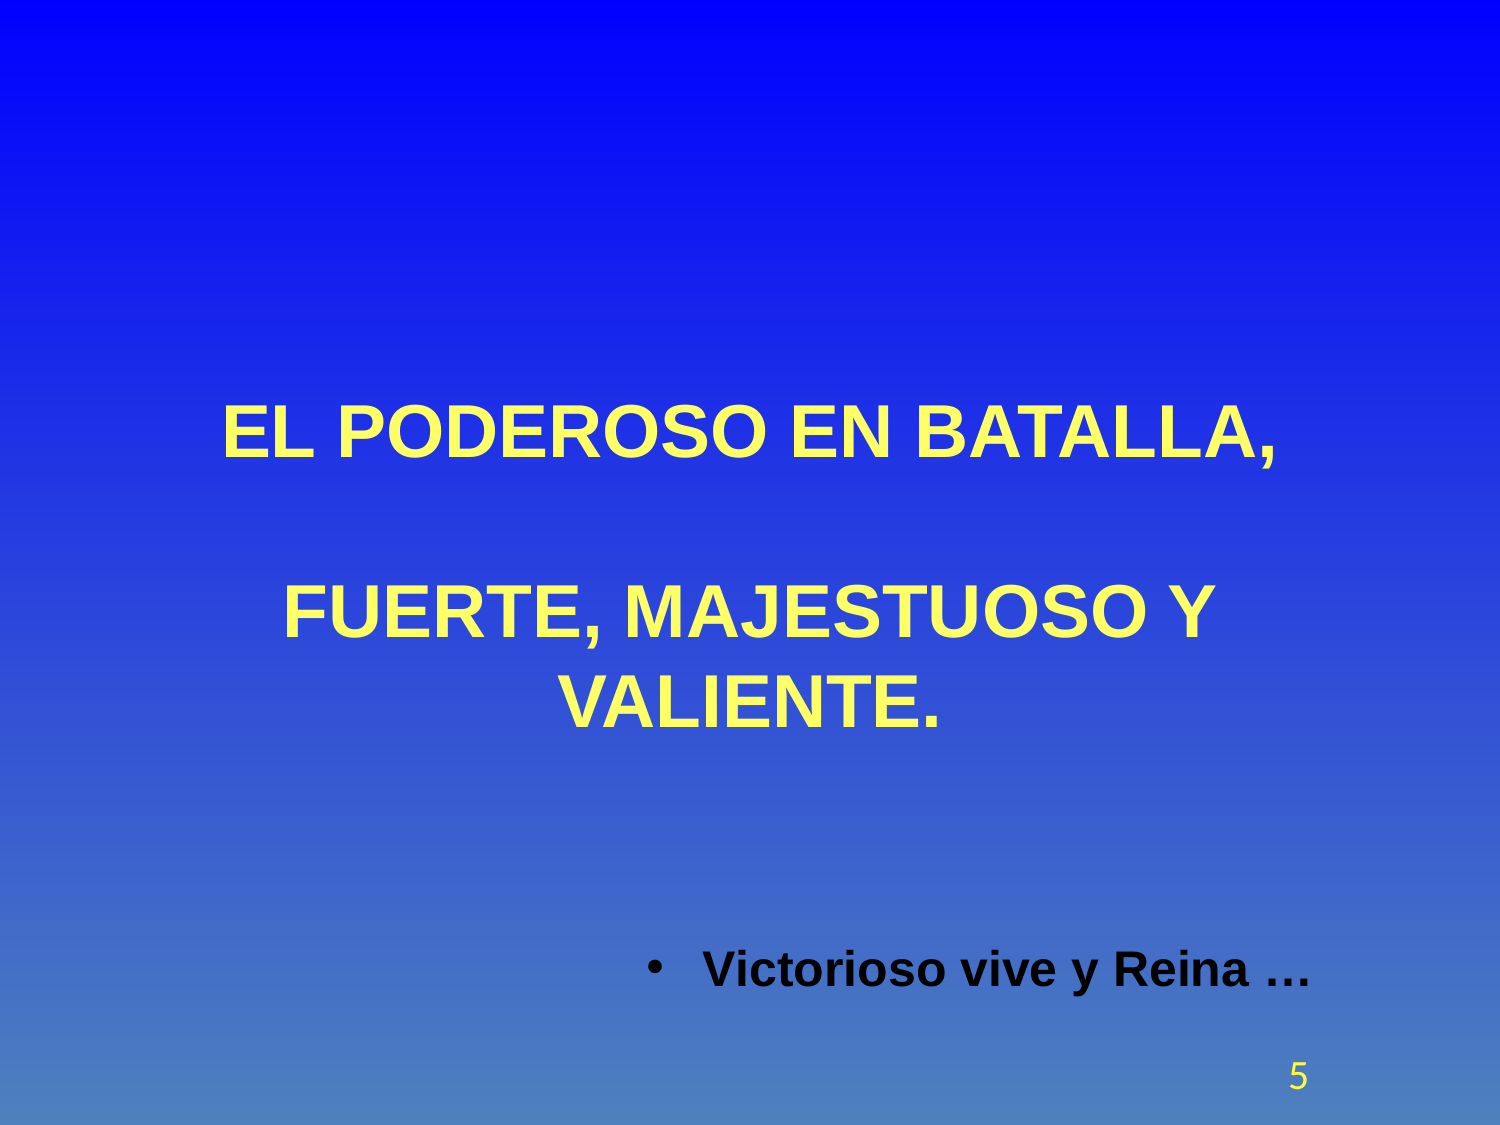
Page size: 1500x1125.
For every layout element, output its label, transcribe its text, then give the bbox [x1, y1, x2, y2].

text_box <número> [974, 1042, 1325, 1103]
title EL PODEROSO EN BATALLA, FUERTE, MAJESTUOSO Y VALIENTE. [75, 468, 1426, 657]
text_box Victorioso vive y Reina … [616, 928, 1329, 1012]
